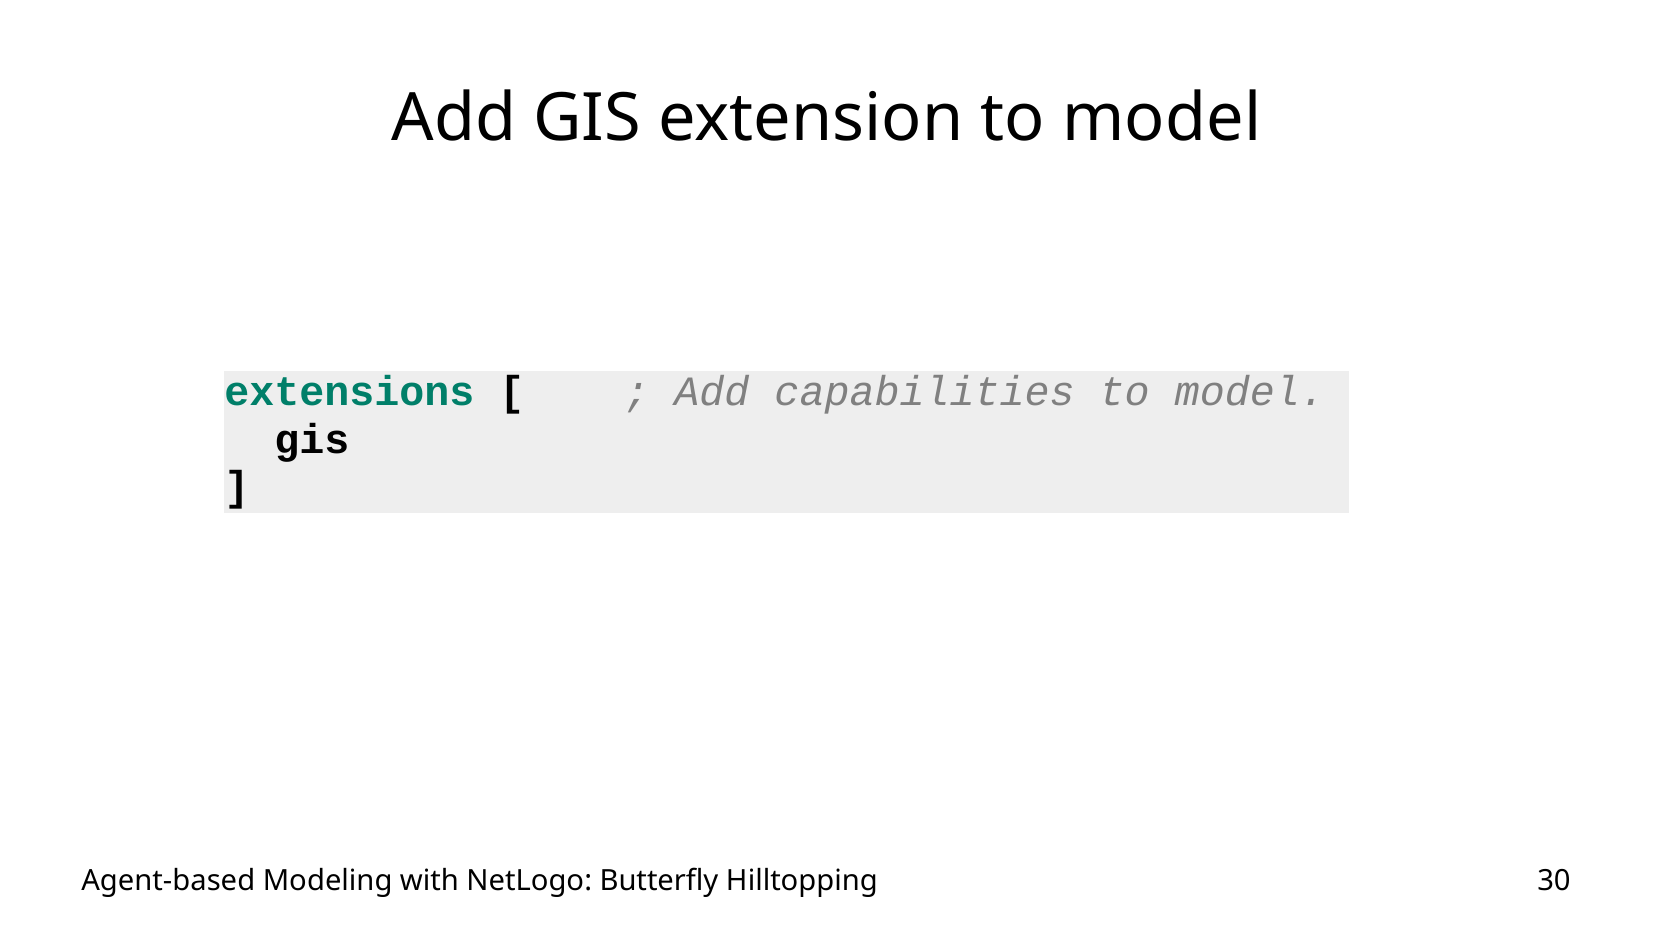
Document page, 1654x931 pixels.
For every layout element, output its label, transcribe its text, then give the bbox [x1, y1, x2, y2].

list extensions [ ; Add capabilities to model. gis ] [224, 371, 1654, 911]
title Add GIS extension to model [82, 37, 1571, 193]
